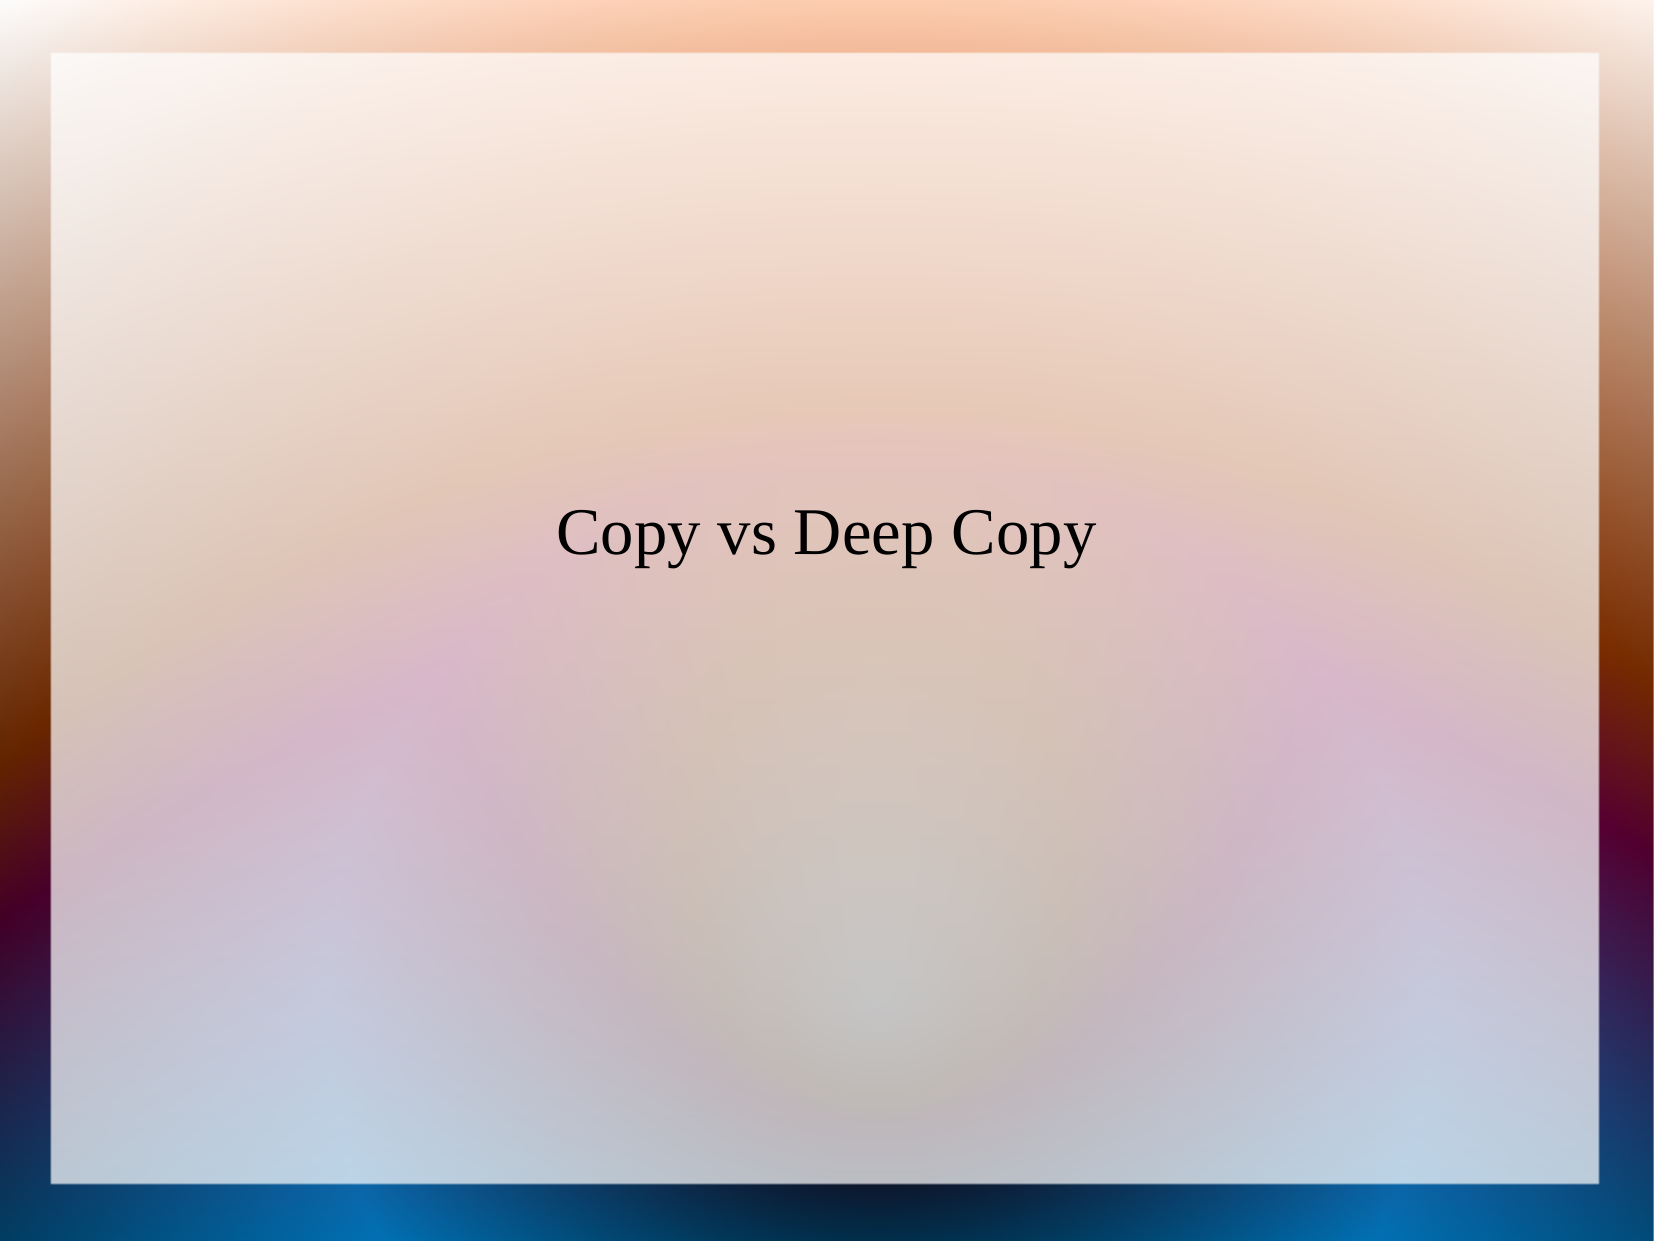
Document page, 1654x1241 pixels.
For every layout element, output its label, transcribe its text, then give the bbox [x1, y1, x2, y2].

picture [0, 0, 1654, 1241]
subtitle Copy vs Deep Copy [82, 55, 1571, 1010]
